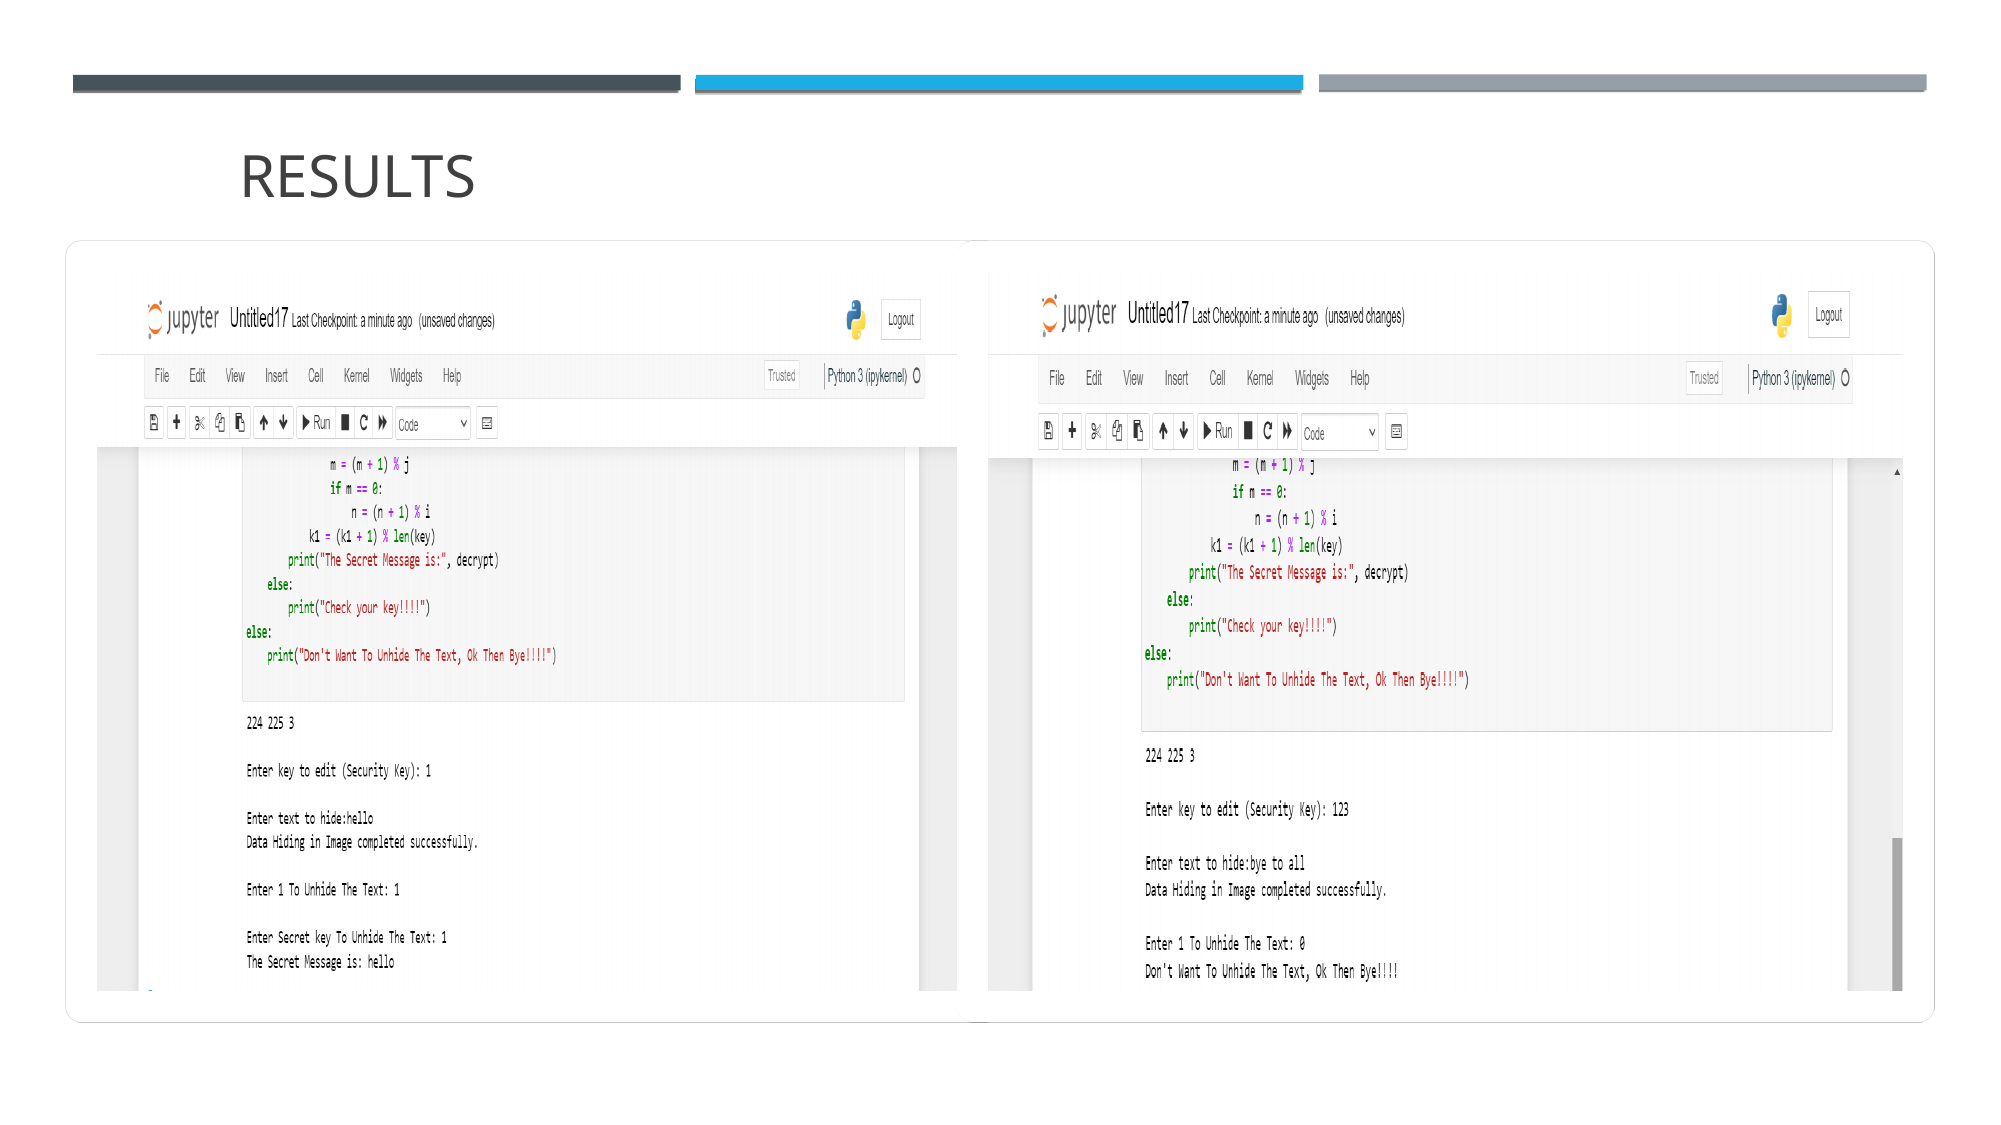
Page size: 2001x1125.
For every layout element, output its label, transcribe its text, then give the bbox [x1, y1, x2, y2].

picture [988, 271, 1903, 992]
picture [96, 271, 957, 992]
title Results [224, 76, 2000, 272]
